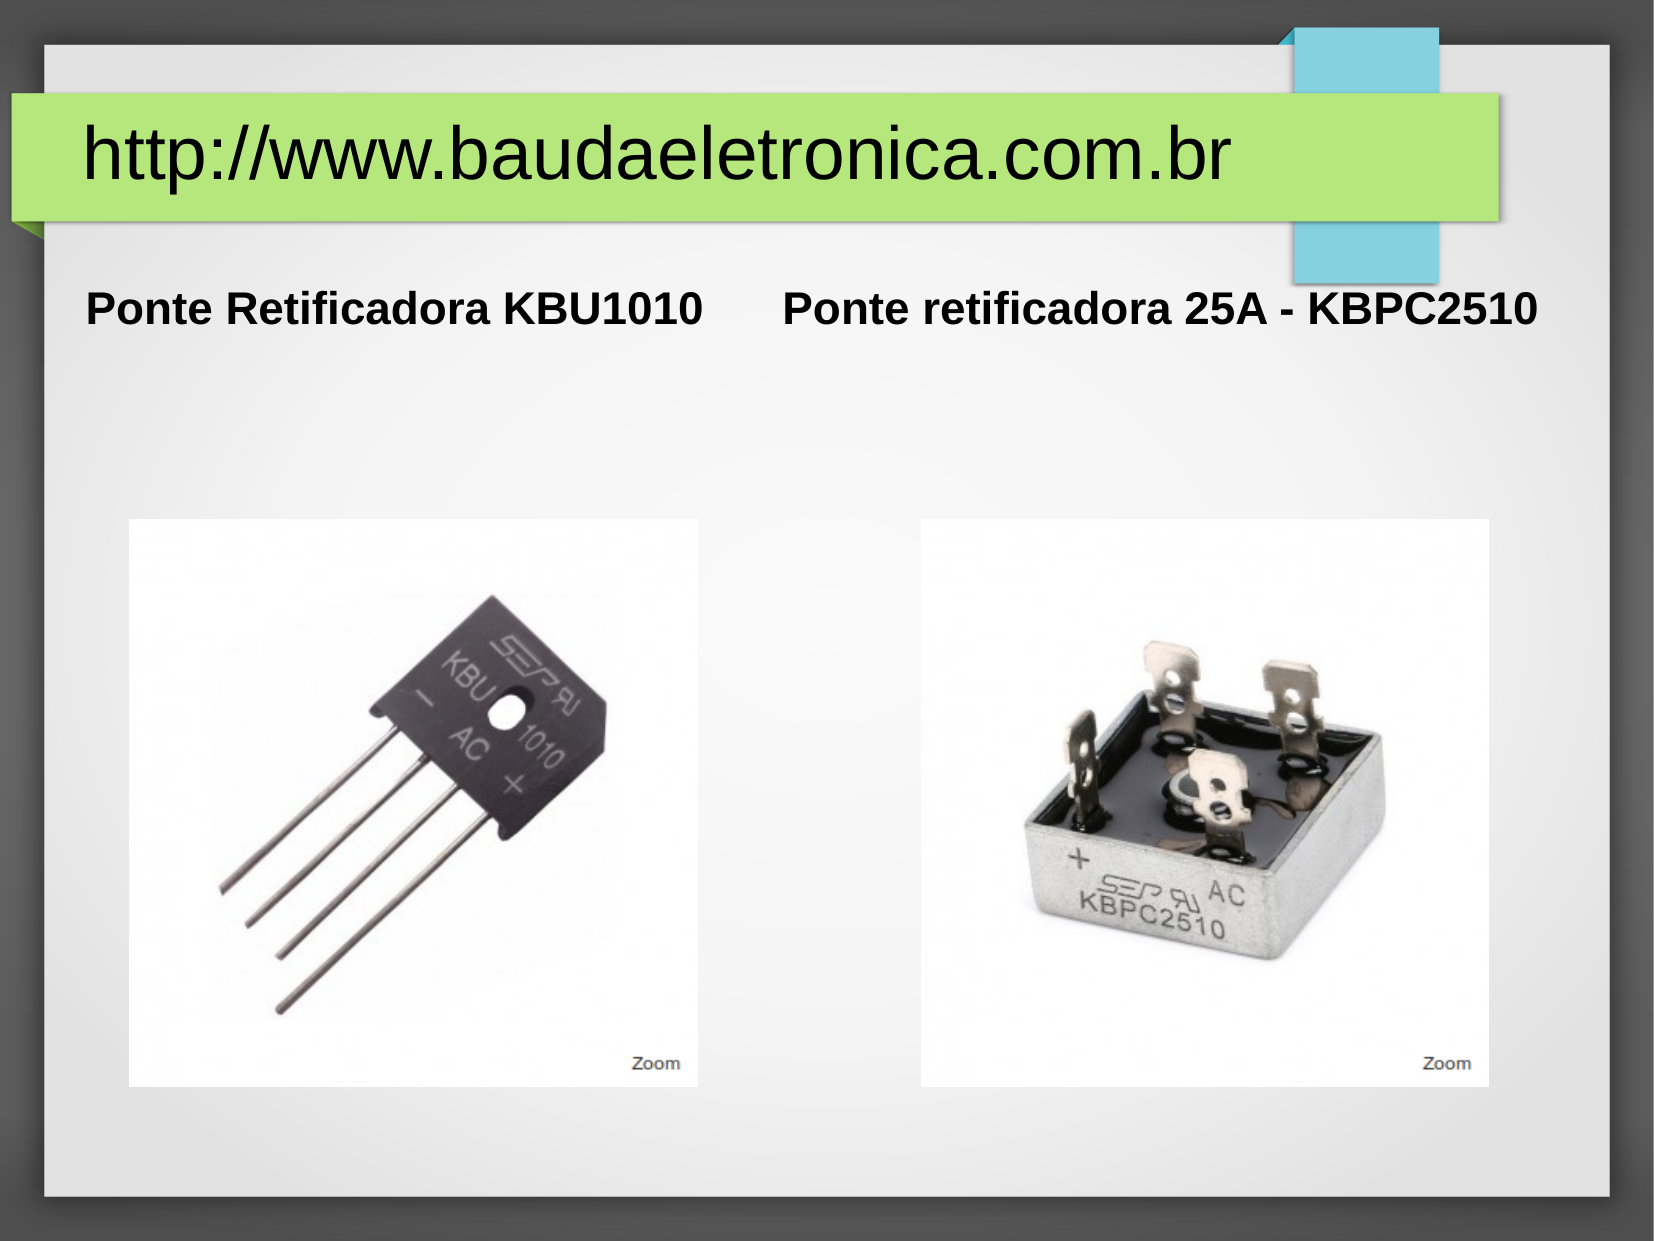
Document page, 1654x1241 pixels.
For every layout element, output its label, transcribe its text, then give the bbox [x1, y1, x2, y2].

picture [0, 0, 1654, 1241]
title http://www.baudaeletronica.com.br [82, 94, 1264, 213]
text_box Ponte Retificadora KBU1010 [70, 275, 719, 390]
text_box Ponte retificadora 25A - KBPC2510 [767, 275, 1555, 390]
